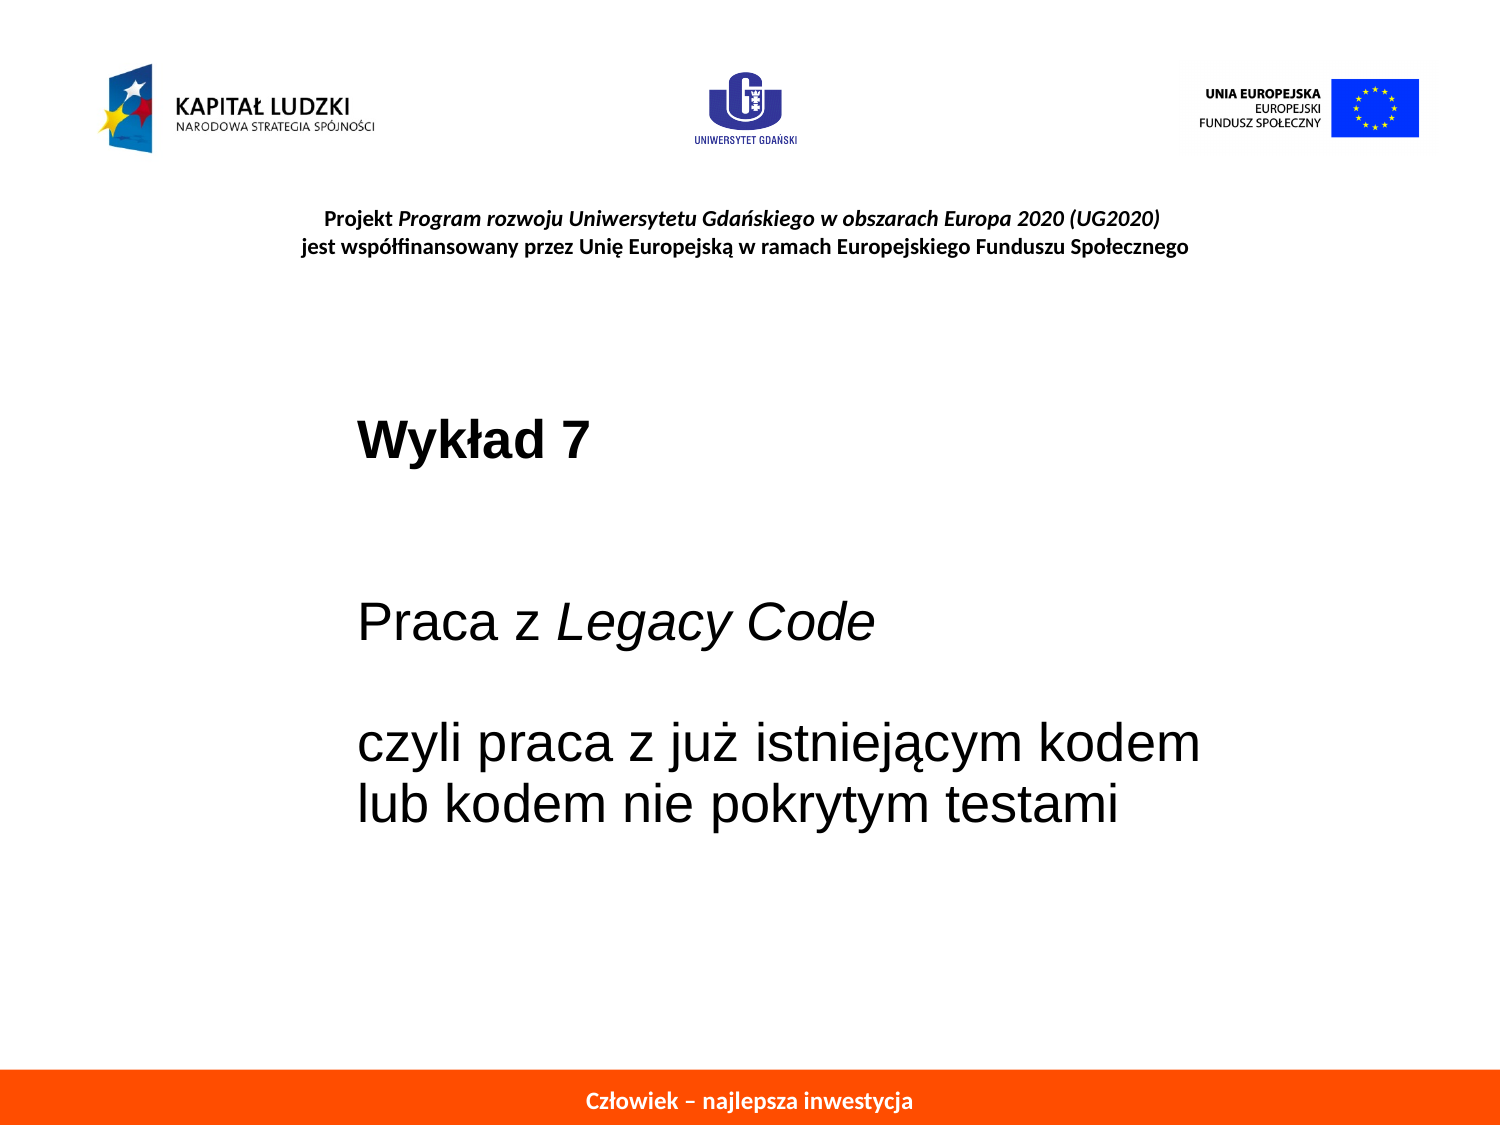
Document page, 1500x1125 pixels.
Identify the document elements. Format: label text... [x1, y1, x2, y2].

text_box Wykład 7 [342, 401, 650, 478]
footer Człowiek – najlepsza inwestycja [0, 1069, 1500, 1125]
text_box Projekt Program rozwoju Uniwersytetu Gdańskiego w obszarach Europa 2020 (UG2020) jest współfinansowany przez Unię Europejską w ramach Europejskiego Funduszu Społecznego [53, 196, 1439, 267]
picture [692, 69, 800, 147]
picture [1179, 60, 1439, 156]
picture [53, 19, 418, 196]
text_box Praca z Legacy Code czyli praca z już istniejącym kodem lub kodem nie pokrytym testami [342, 584, 1233, 842]
